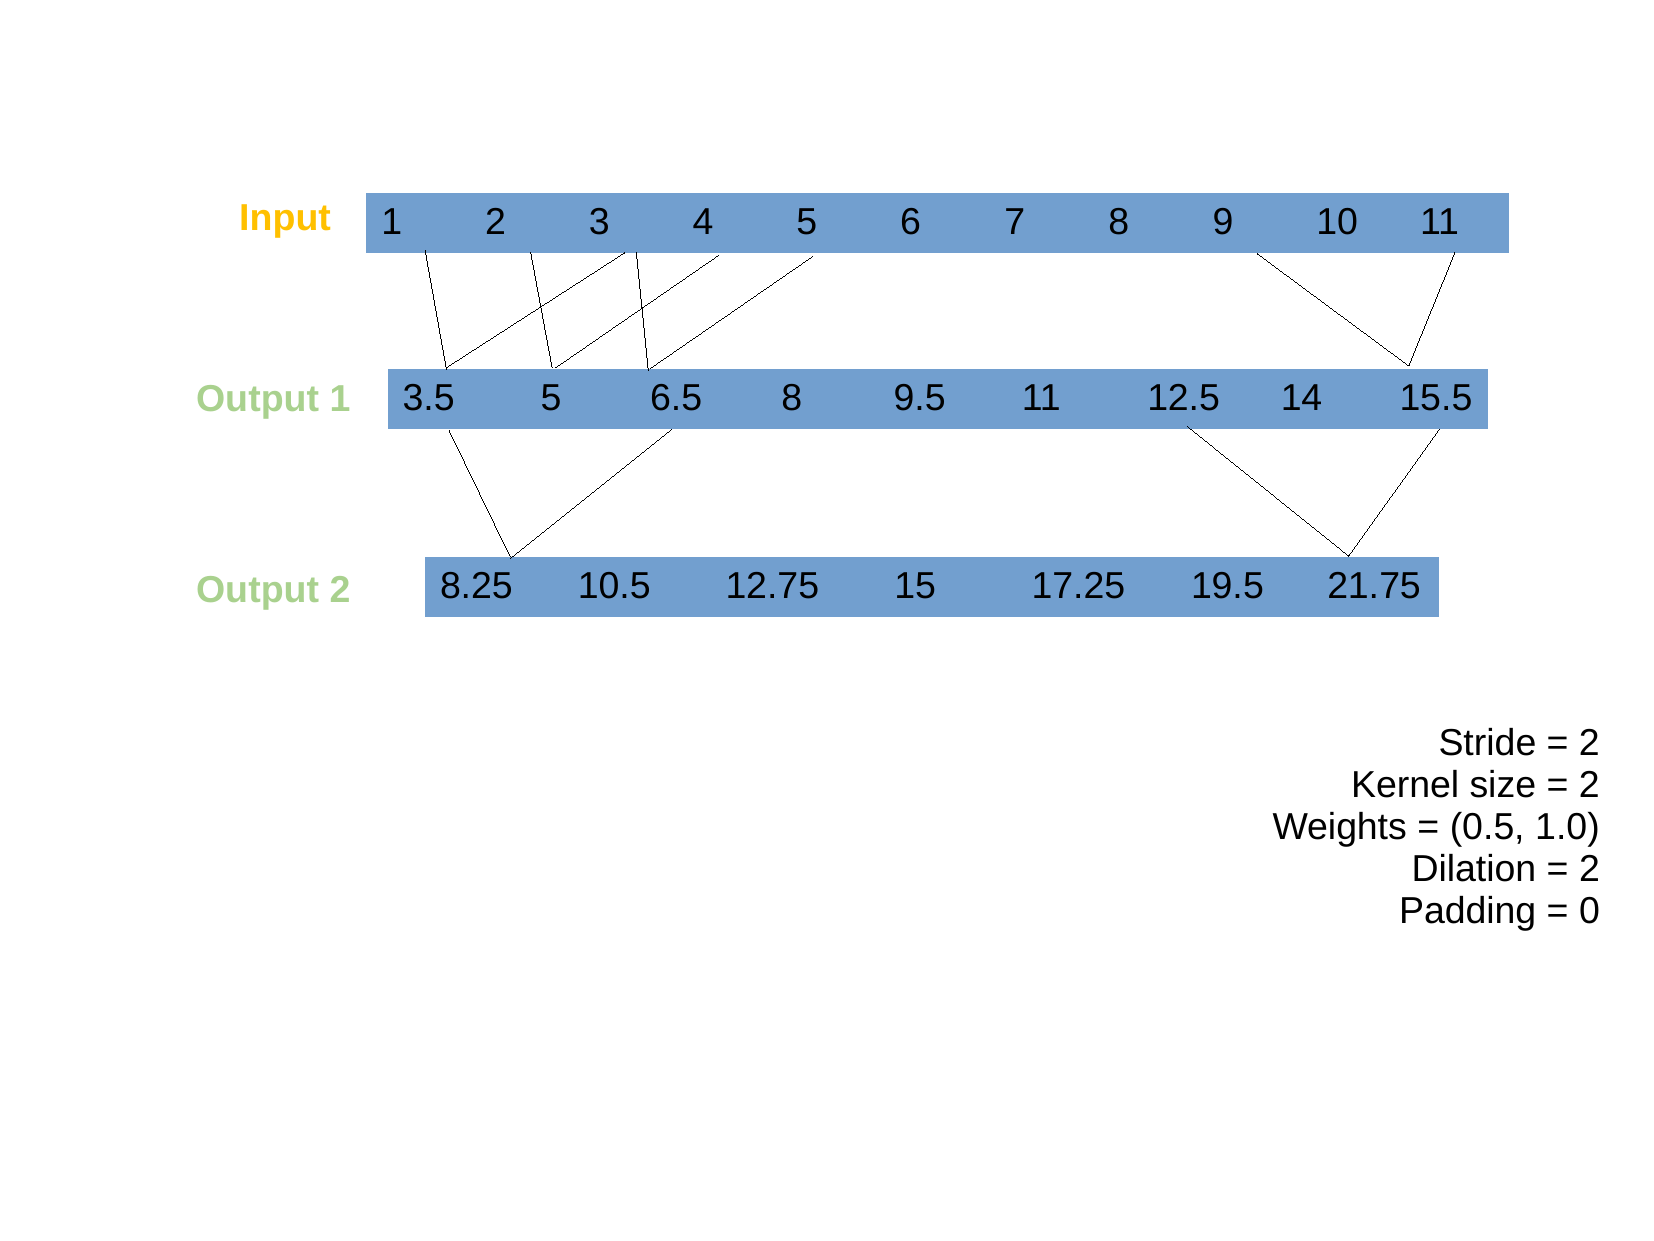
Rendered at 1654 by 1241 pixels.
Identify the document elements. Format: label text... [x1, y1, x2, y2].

text_box Output 1 [181, 369, 367, 429]
table_header 6.5 [604, 369, 735, 429]
table_header 8 [735, 369, 848, 429]
table_header 8.25 [425, 557, 553, 617]
text_box Output 2 [181, 561, 367, 621]
table_header 1 [366, 193, 470, 253]
table_header 3 [574, 193, 678, 253]
table_header 17.25 [996, 557, 1155, 617]
table_header 11 [1406, 193, 1509, 253]
table_header 10 [1302, 193, 1406, 253]
table_header 12.5 [1112, 369, 1245, 429]
table_header 8 [1094, 193, 1198, 253]
table_header 6 [886, 193, 990, 253]
table_header 15.5 [1364, 369, 1488, 429]
table_header 5 [494, 369, 604, 429]
table_header 9 [1198, 193, 1302, 253]
table_header 9.5 [848, 369, 986, 429]
table_header 7 [990, 193, 1094, 253]
text_box Input [224, 188, 347, 291]
table_header 2 [470, 193, 574, 253]
table_header 10.5 [553, 557, 700, 617]
table_header 5 [782, 193, 886, 253]
table_header 4 [678, 193, 782, 253]
table_header 14 [1245, 369, 1364, 429]
table_header 11 [986, 369, 1112, 429]
text_box Stride = 2 Kernel size = 2 Weights = (0.5, 1.0) Dilation = 2 Padding = 0 [1257, 714, 1616, 939]
table_header 19.5 [1155, 557, 1291, 617]
table_header 15 [848, 557, 996, 617]
table_header 3.5 [388, 369, 494, 429]
table_header 12.75 [700, 557, 848, 617]
table_header 21.75 [1291, 557, 1439, 617]
